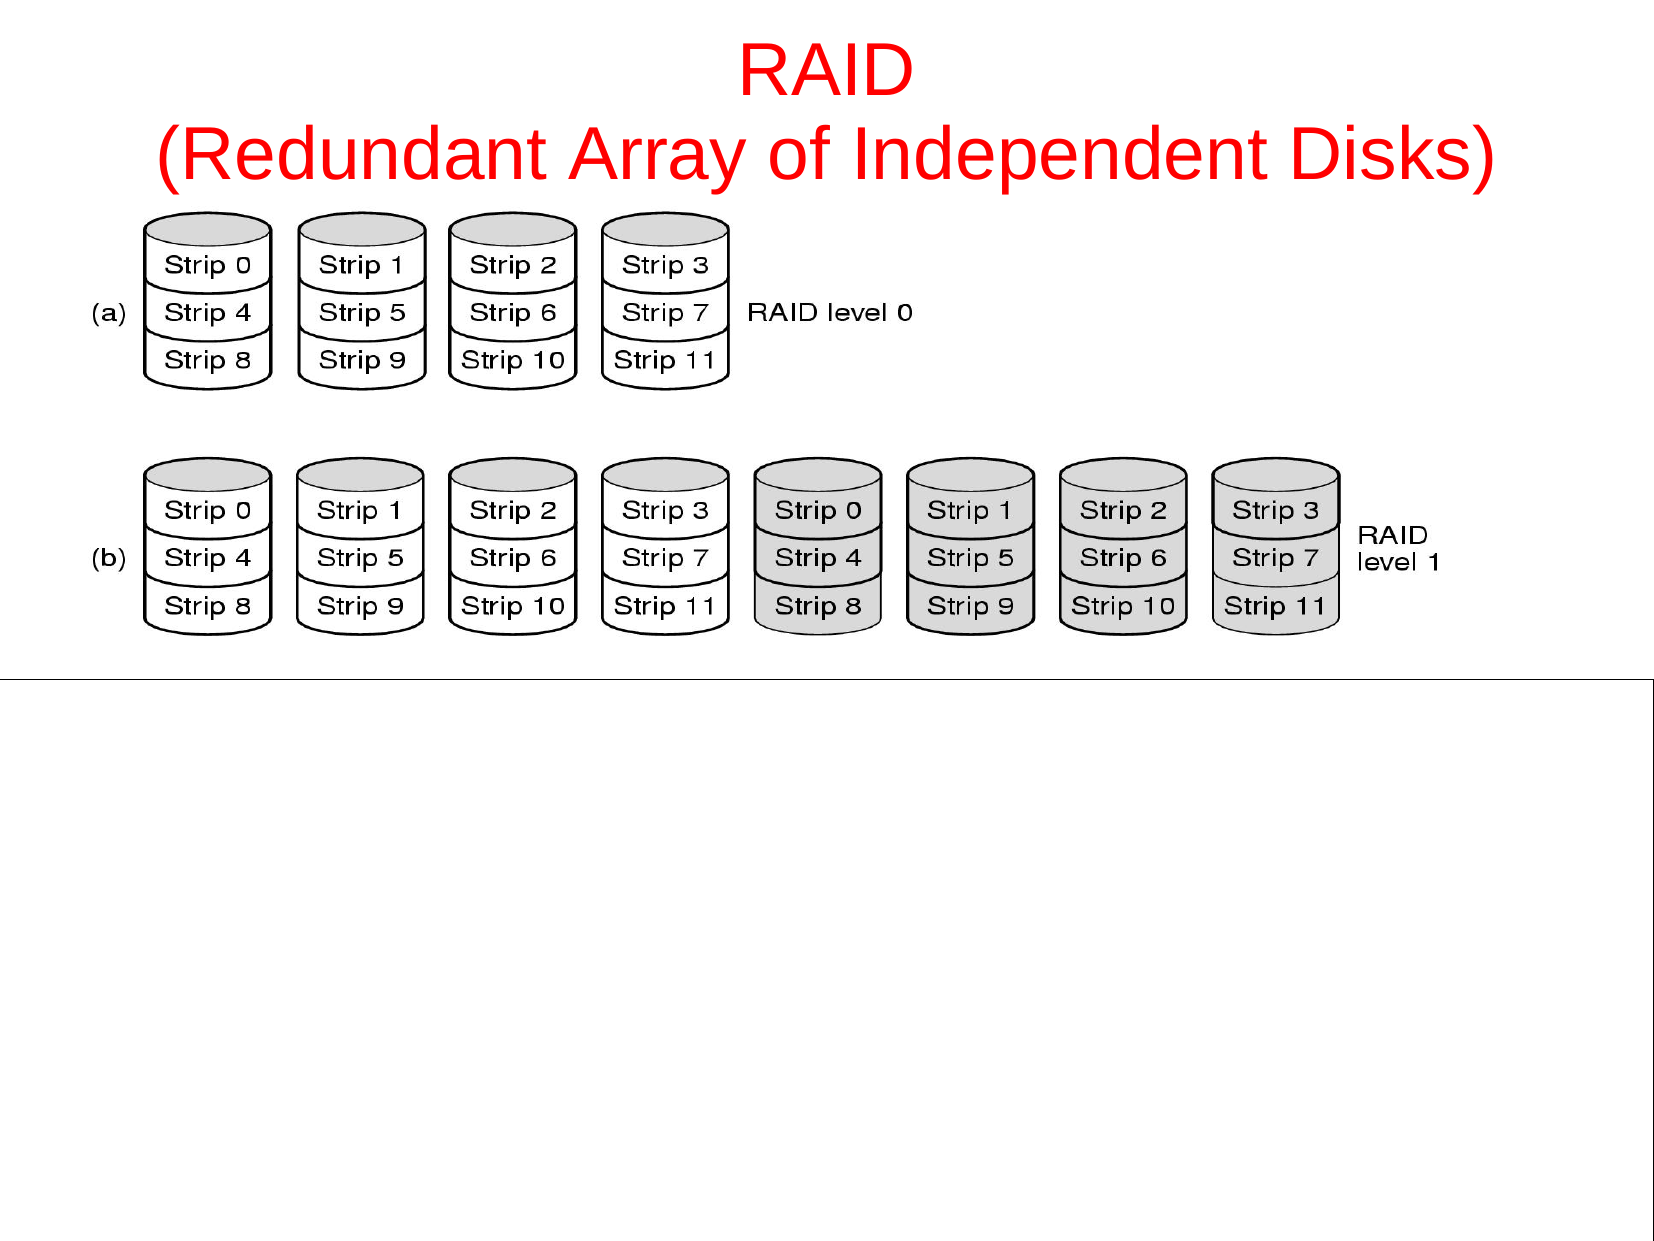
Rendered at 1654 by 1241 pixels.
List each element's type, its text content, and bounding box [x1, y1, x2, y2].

title RAID (Redundant Array of Independent Disks) [82, 15, 1571, 208]
text_box [0, 679, 1654, 1241]
picture [88, 206, 1449, 679]
